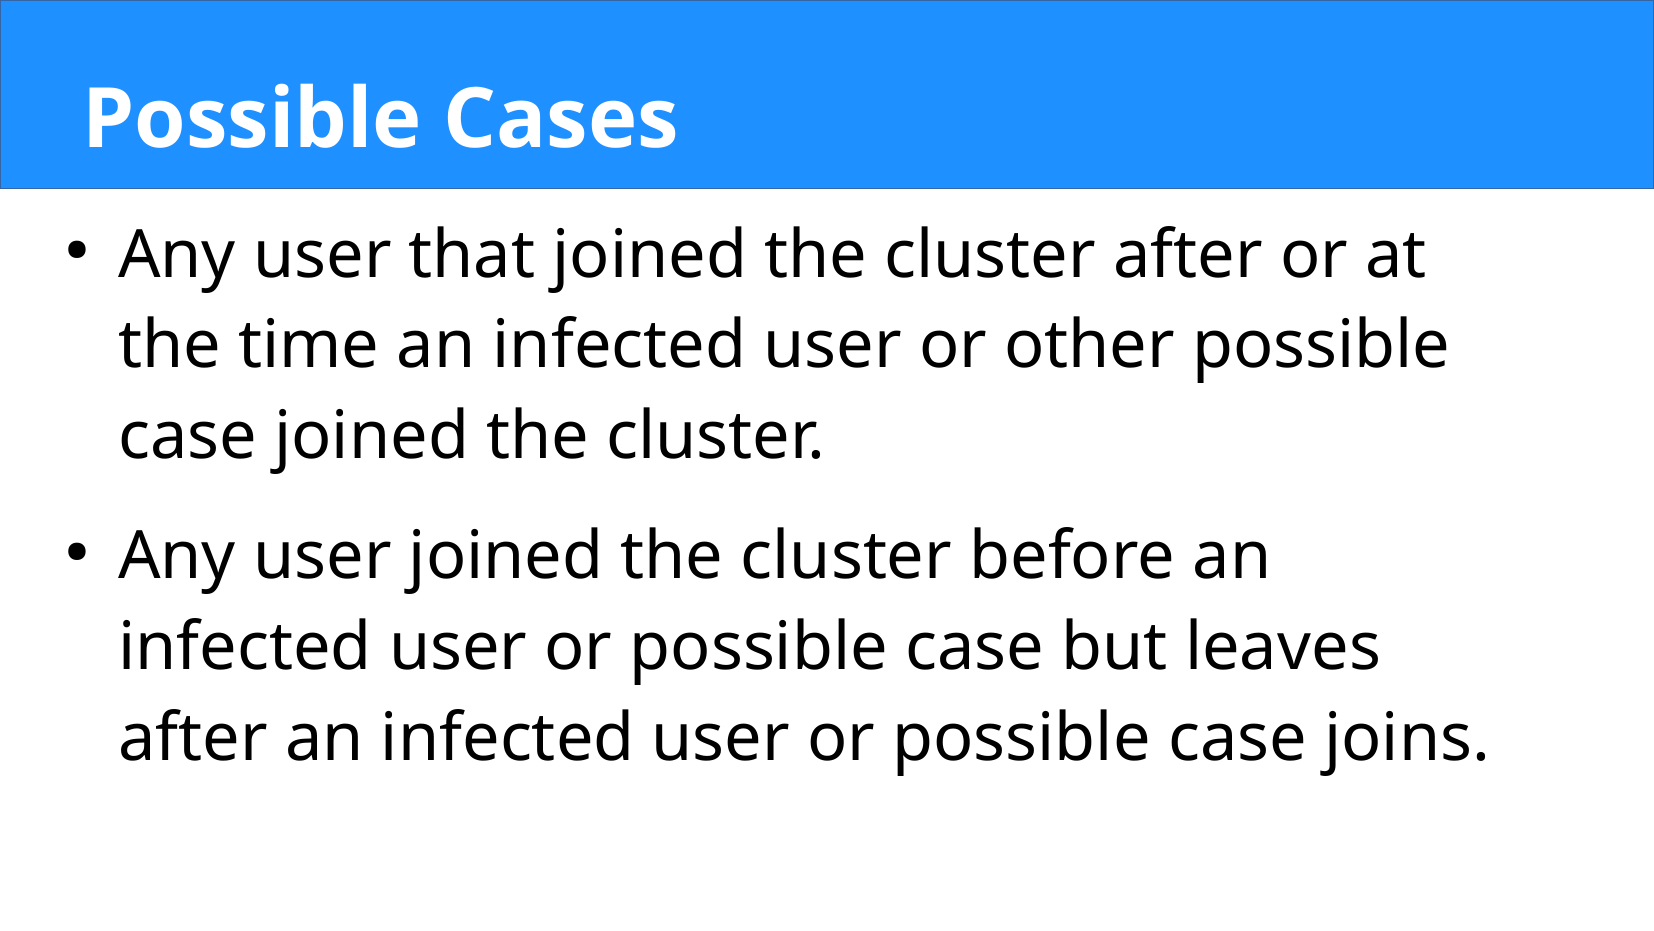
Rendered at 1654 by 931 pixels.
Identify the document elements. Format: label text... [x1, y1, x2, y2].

list Any user that joined the cluster after or at the time an infected user or other possible case joined the cluster. Any user joined the cluster before an infected user or possible case but leaves after an infected user or possible case joins. [47, 205, 1536, 792]
text_box [0, 0, 1654, 189]
title Possible Cases [82, 37, 1571, 193]
